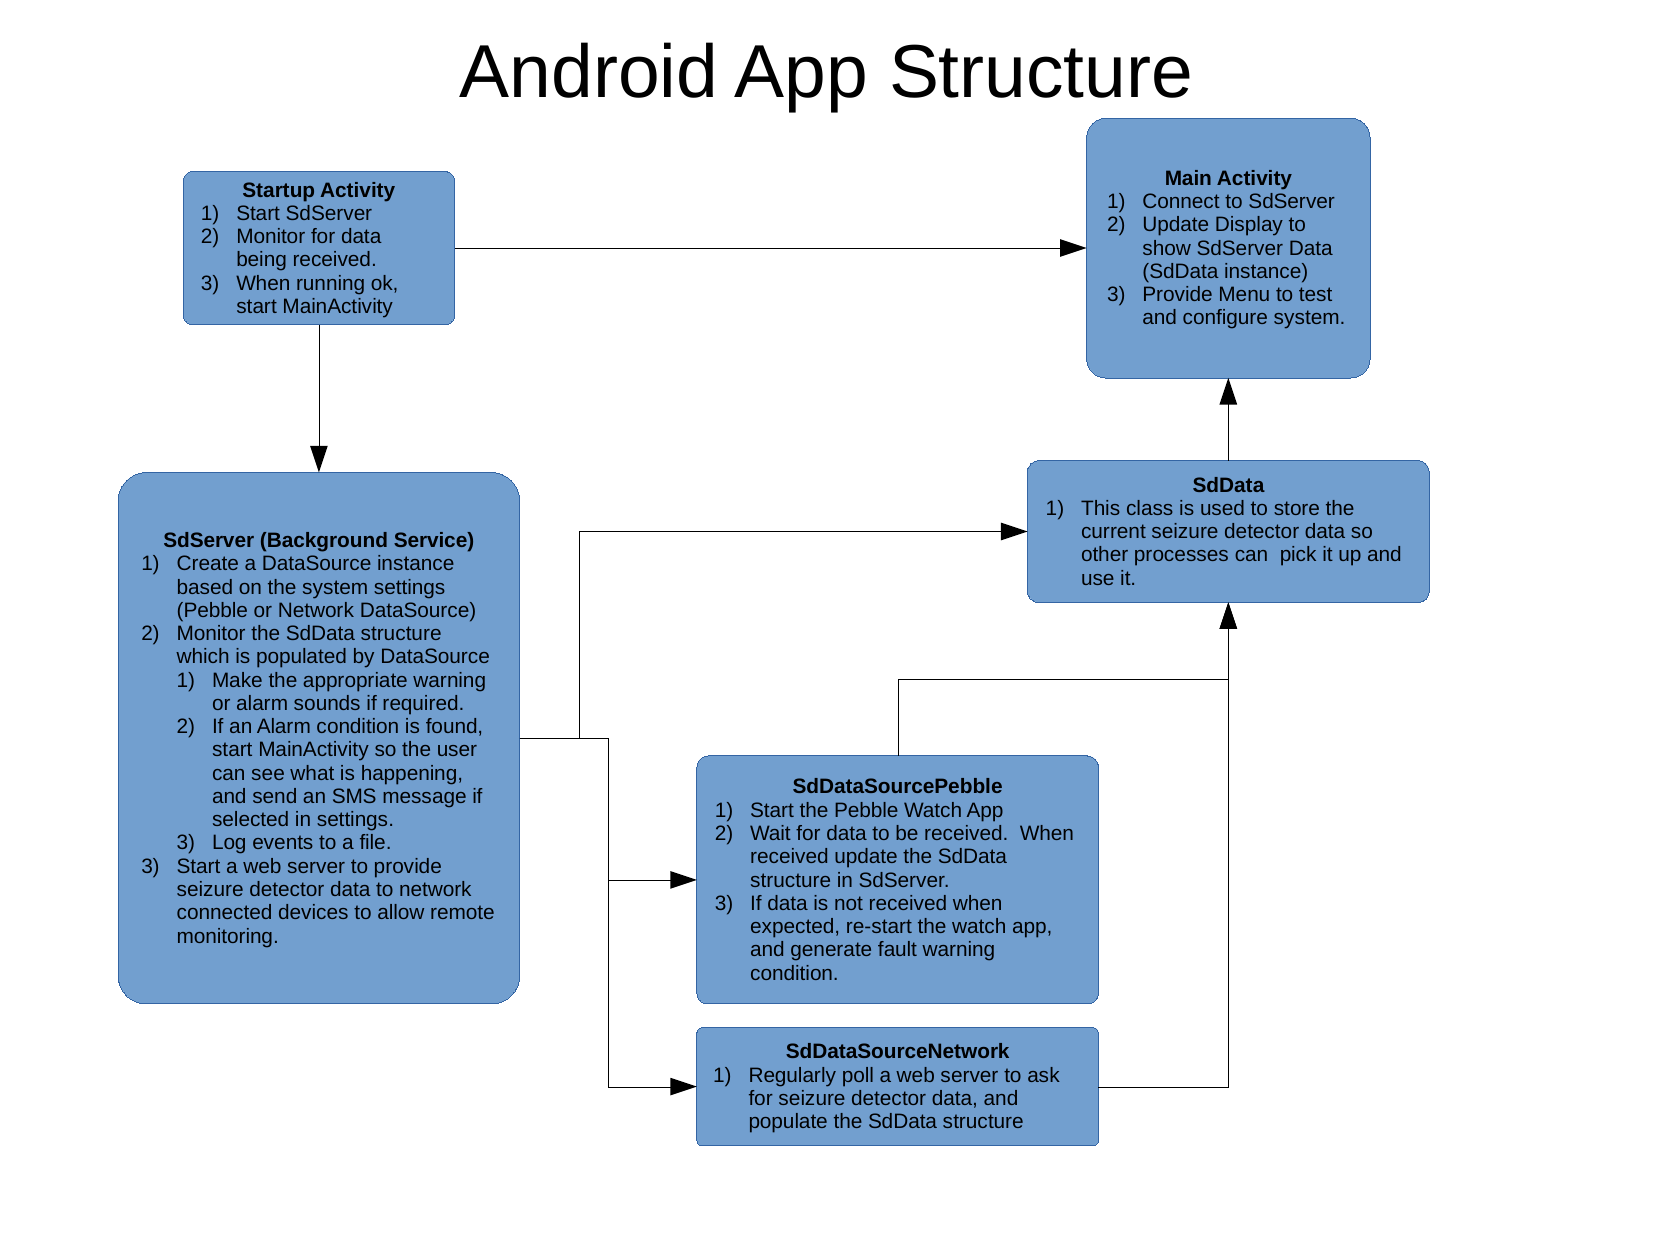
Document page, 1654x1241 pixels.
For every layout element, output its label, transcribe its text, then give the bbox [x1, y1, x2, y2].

text_box SdDataSourcePebble Start the Pebble Watch App Wait for data to be received. When received update the SdData structure in SdServer. If data is not received when expected, re-start the watch app, and generate fault warning condition. [696, 755, 1099, 1004]
text_box SdDataSourceNetwork Regularly poll a web server to ask for seizure detector data, and populate the SdData structure [696, 1027, 1099, 1146]
text_box SdServer (Background Service) Create a DataSource instance based on the system settings (Pebble or Network DataSource) Monitor the SdData structure which is populated by DataSource Make the appropriate warning or alarm sounds if required. If an Alarm condition is found, start MainActivity so the user can see what is happening, and send an SMS message if selected in settings. Log events to a file. Start a web server to provide seizure detector data to network connected devices to allow remote monitoring. [118, 472, 520, 1004]
text_box SdData This class is used to store the current seizure detector data so other processes can pick it up and use it. [1027, 460, 1430, 603]
text_box Main Activity Connect to SdServer Update Display to show SdServer Data (SdData instance) Provide Menu to test and configure system. [1086, 118, 1371, 379]
text_box Startup Activity Start SdServer Monitor for data being received. When running ok, start MainActivity [183, 171, 455, 325]
title Android App Structure [82, 19, 1571, 125]
